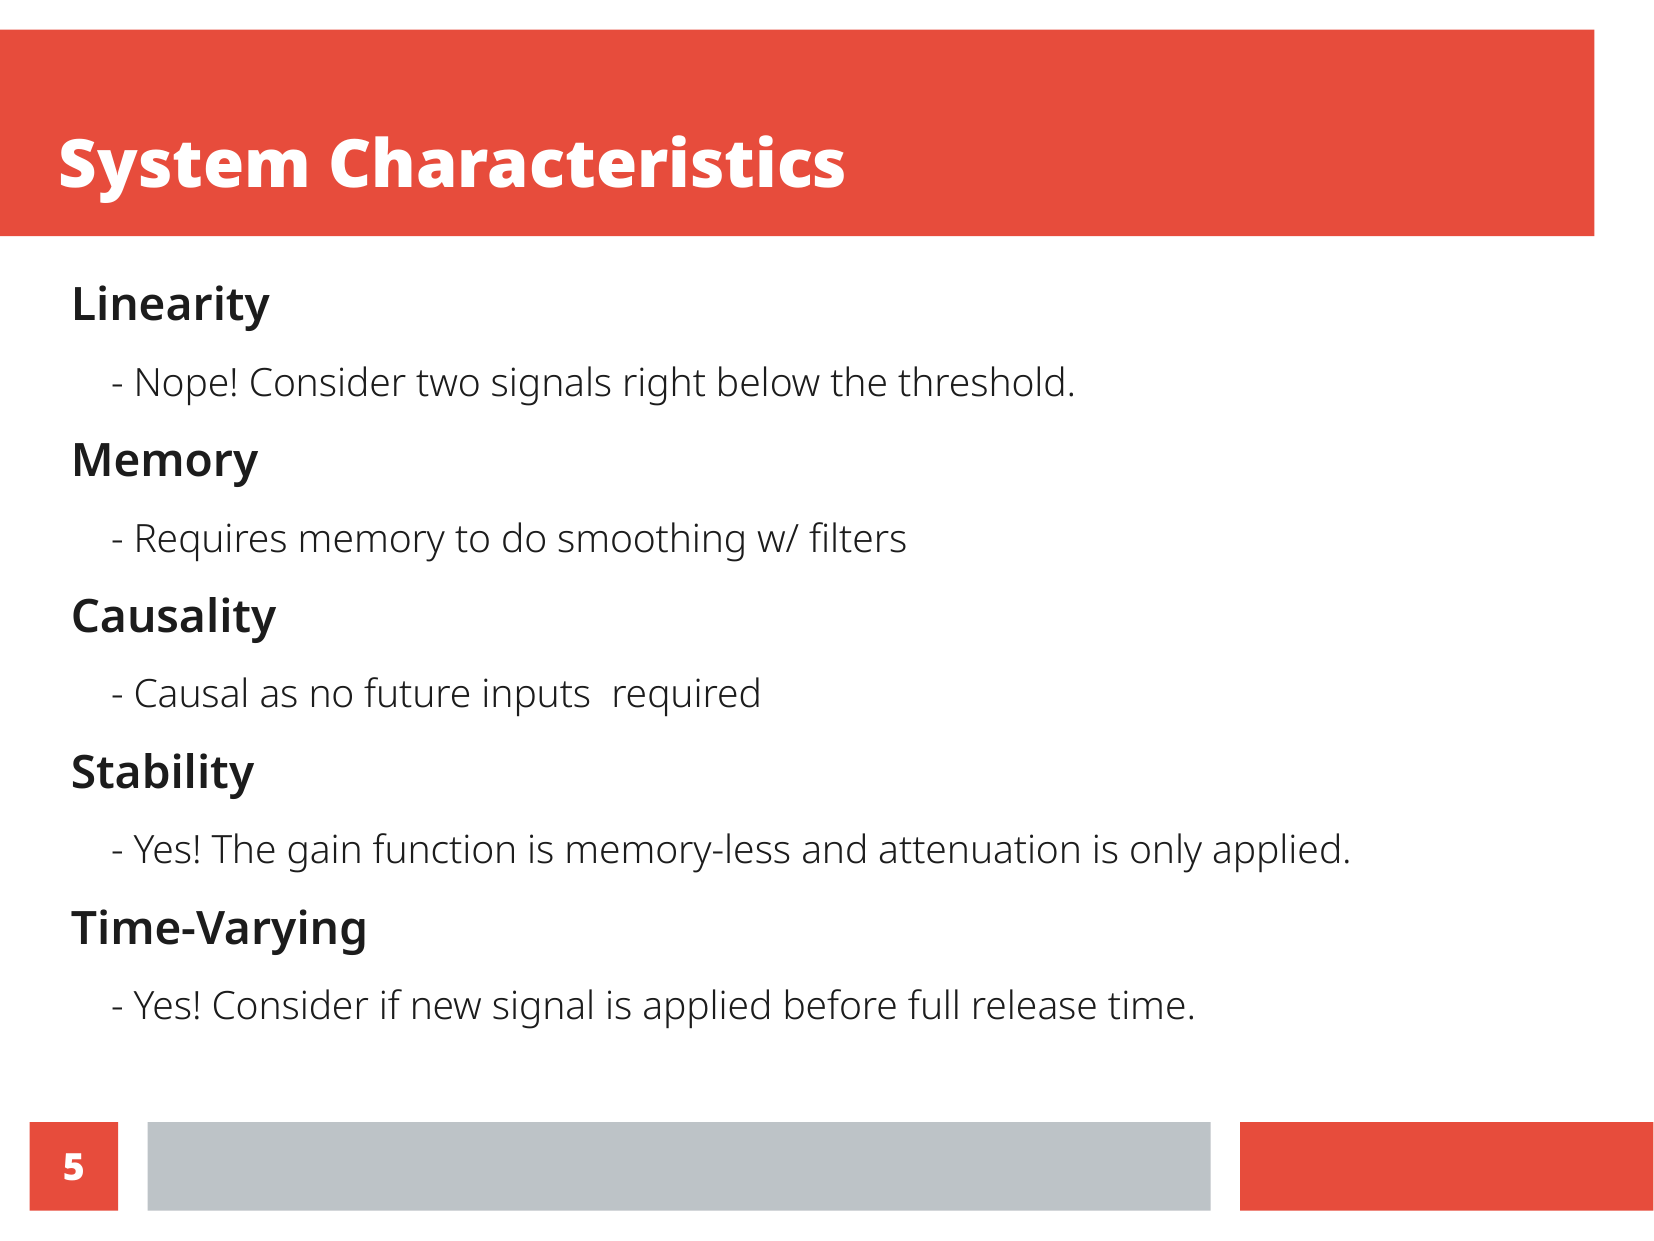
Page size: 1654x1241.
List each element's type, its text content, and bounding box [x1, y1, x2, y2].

list Linearity - Nope! Consider two signals right below the threshold. Memory - Requires memory to do smoothing w/ filters Causality - Causal as no future inputs required Stability - Yes! The gain function is memory-less and attenuation is only applied. Time-Varying - Yes! Consider if new signal is applied before full release time. [70, 271, 1577, 1040]
title System Characteristics [59, 59, 1595, 207]
